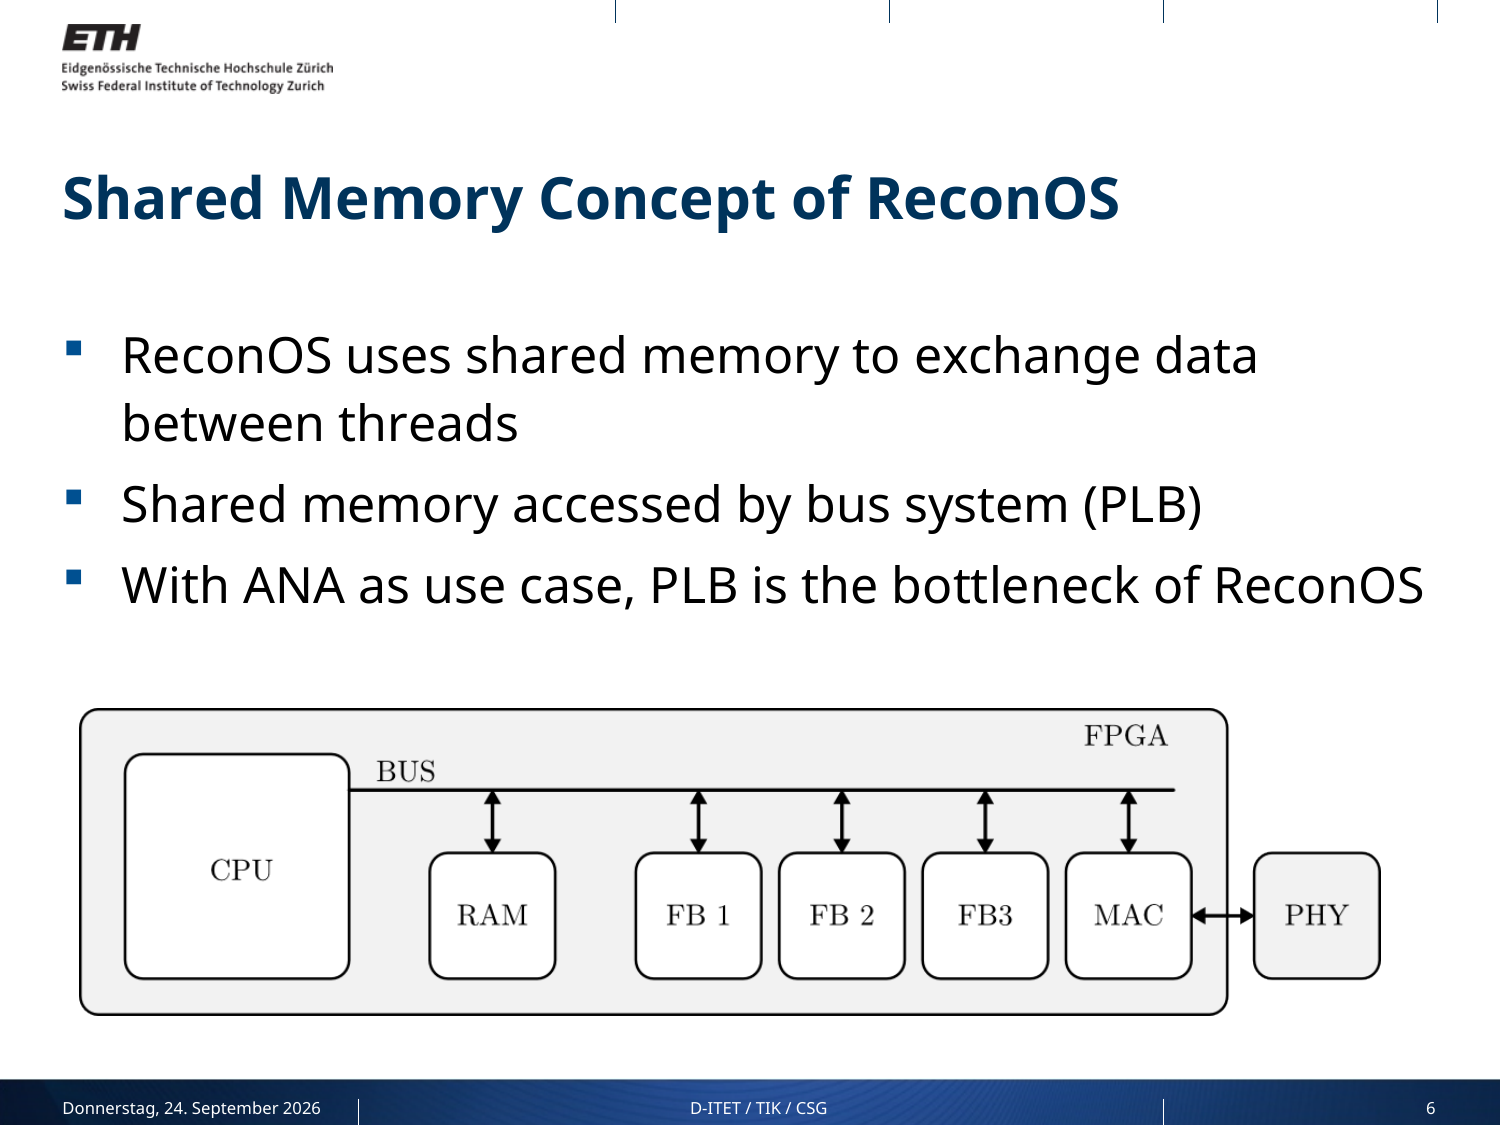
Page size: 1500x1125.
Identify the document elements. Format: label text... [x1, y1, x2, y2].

list ReconOS uses shared memory to exchange data between threads Shared memory accessed by bus system (PLB) With ANA as use case, PLB is the bottleneck of ReconOS [62, 319, 1438, 1067]
title Shared Memory Concept of ReconOS [62, 157, 1438, 296]
picture [62, 24, 333, 94]
picture [79, 708, 1381, 1016]
picture [0, 1078, 1500, 1125]
